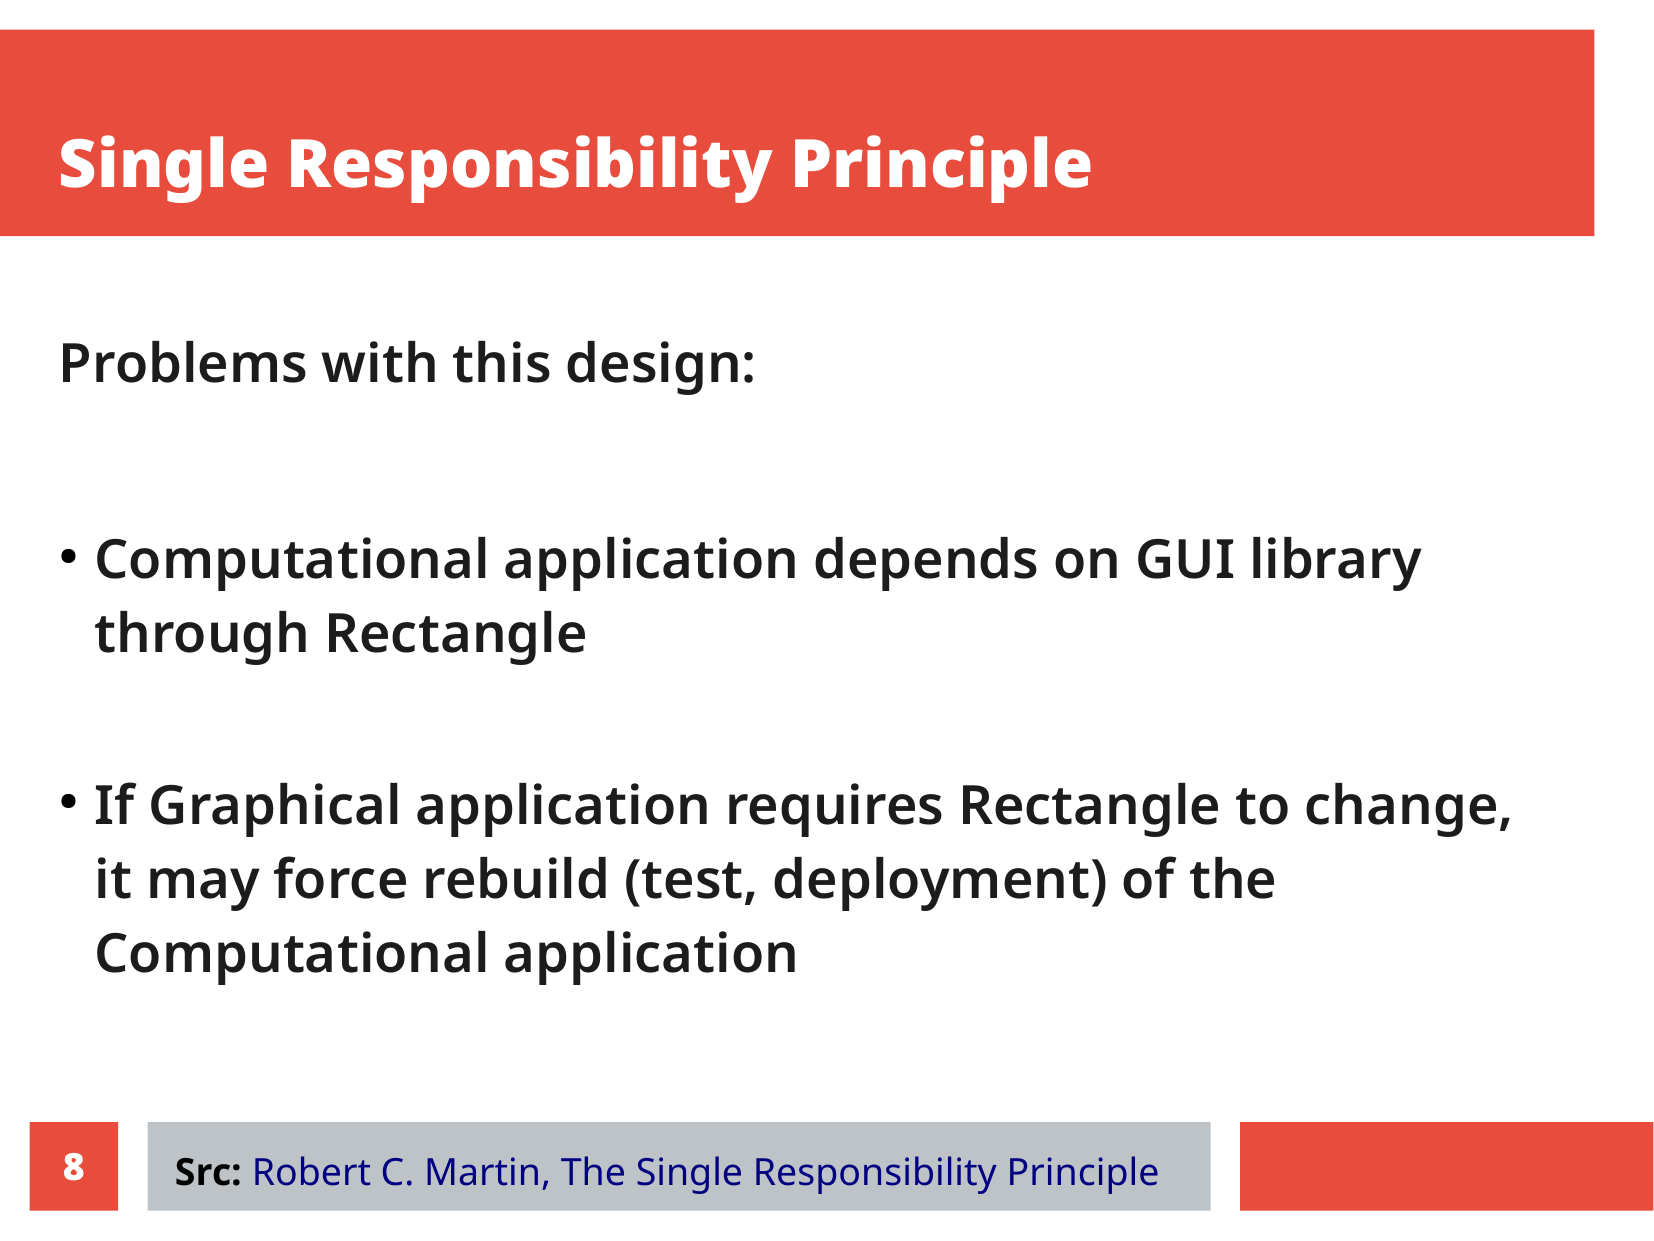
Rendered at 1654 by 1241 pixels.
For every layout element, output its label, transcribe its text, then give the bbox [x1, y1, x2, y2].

list Problems with this design: Computational application depends on GUI library through Rectangle If Graphical application requires Rectangle to change, it may force rebuild (test, deployment) of the Computational application [59, 324, 1565, 1093]
text_box Src: Robert C. Martin, The Single Responsibility Principle [160, 1138, 1642, 1201]
title Single Responsibility Principle [59, 59, 1595, 207]
